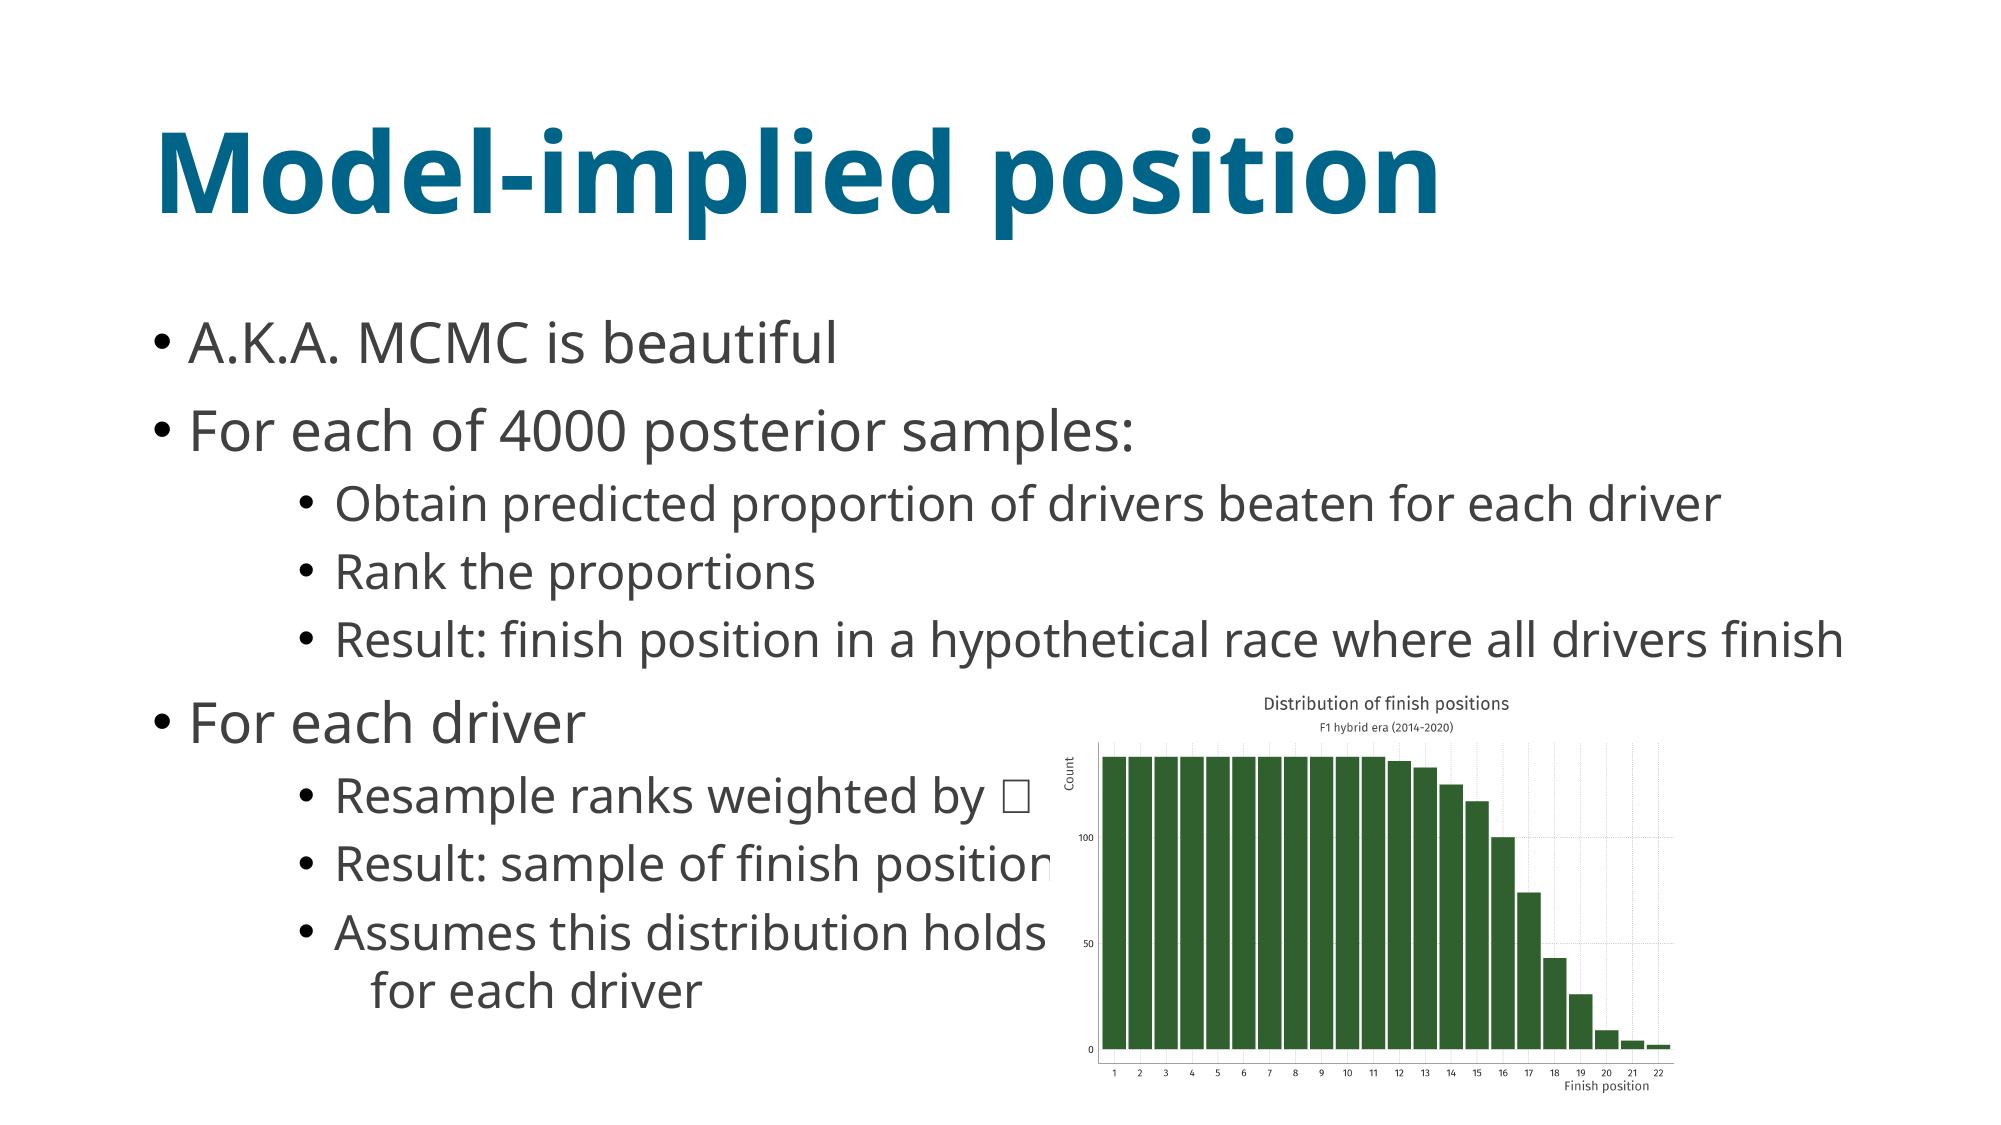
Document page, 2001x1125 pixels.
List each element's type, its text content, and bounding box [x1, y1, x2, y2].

title Model-implied position [137, 59, 1863, 278]
picture [1050, 681, 1688, 1107]
list A.K.A. MCMC is beautiful For each of 4000 posterior samples: Obtain predicted proportion of drivers beaten for each driver Rank the proportions Result: finish position in a hypothetical race where all drivers finish For each driver Resample ranks weighted by  Result: sample of finish position Assumes this distribution holds for each driver [137, 299, 1863, 1085]
